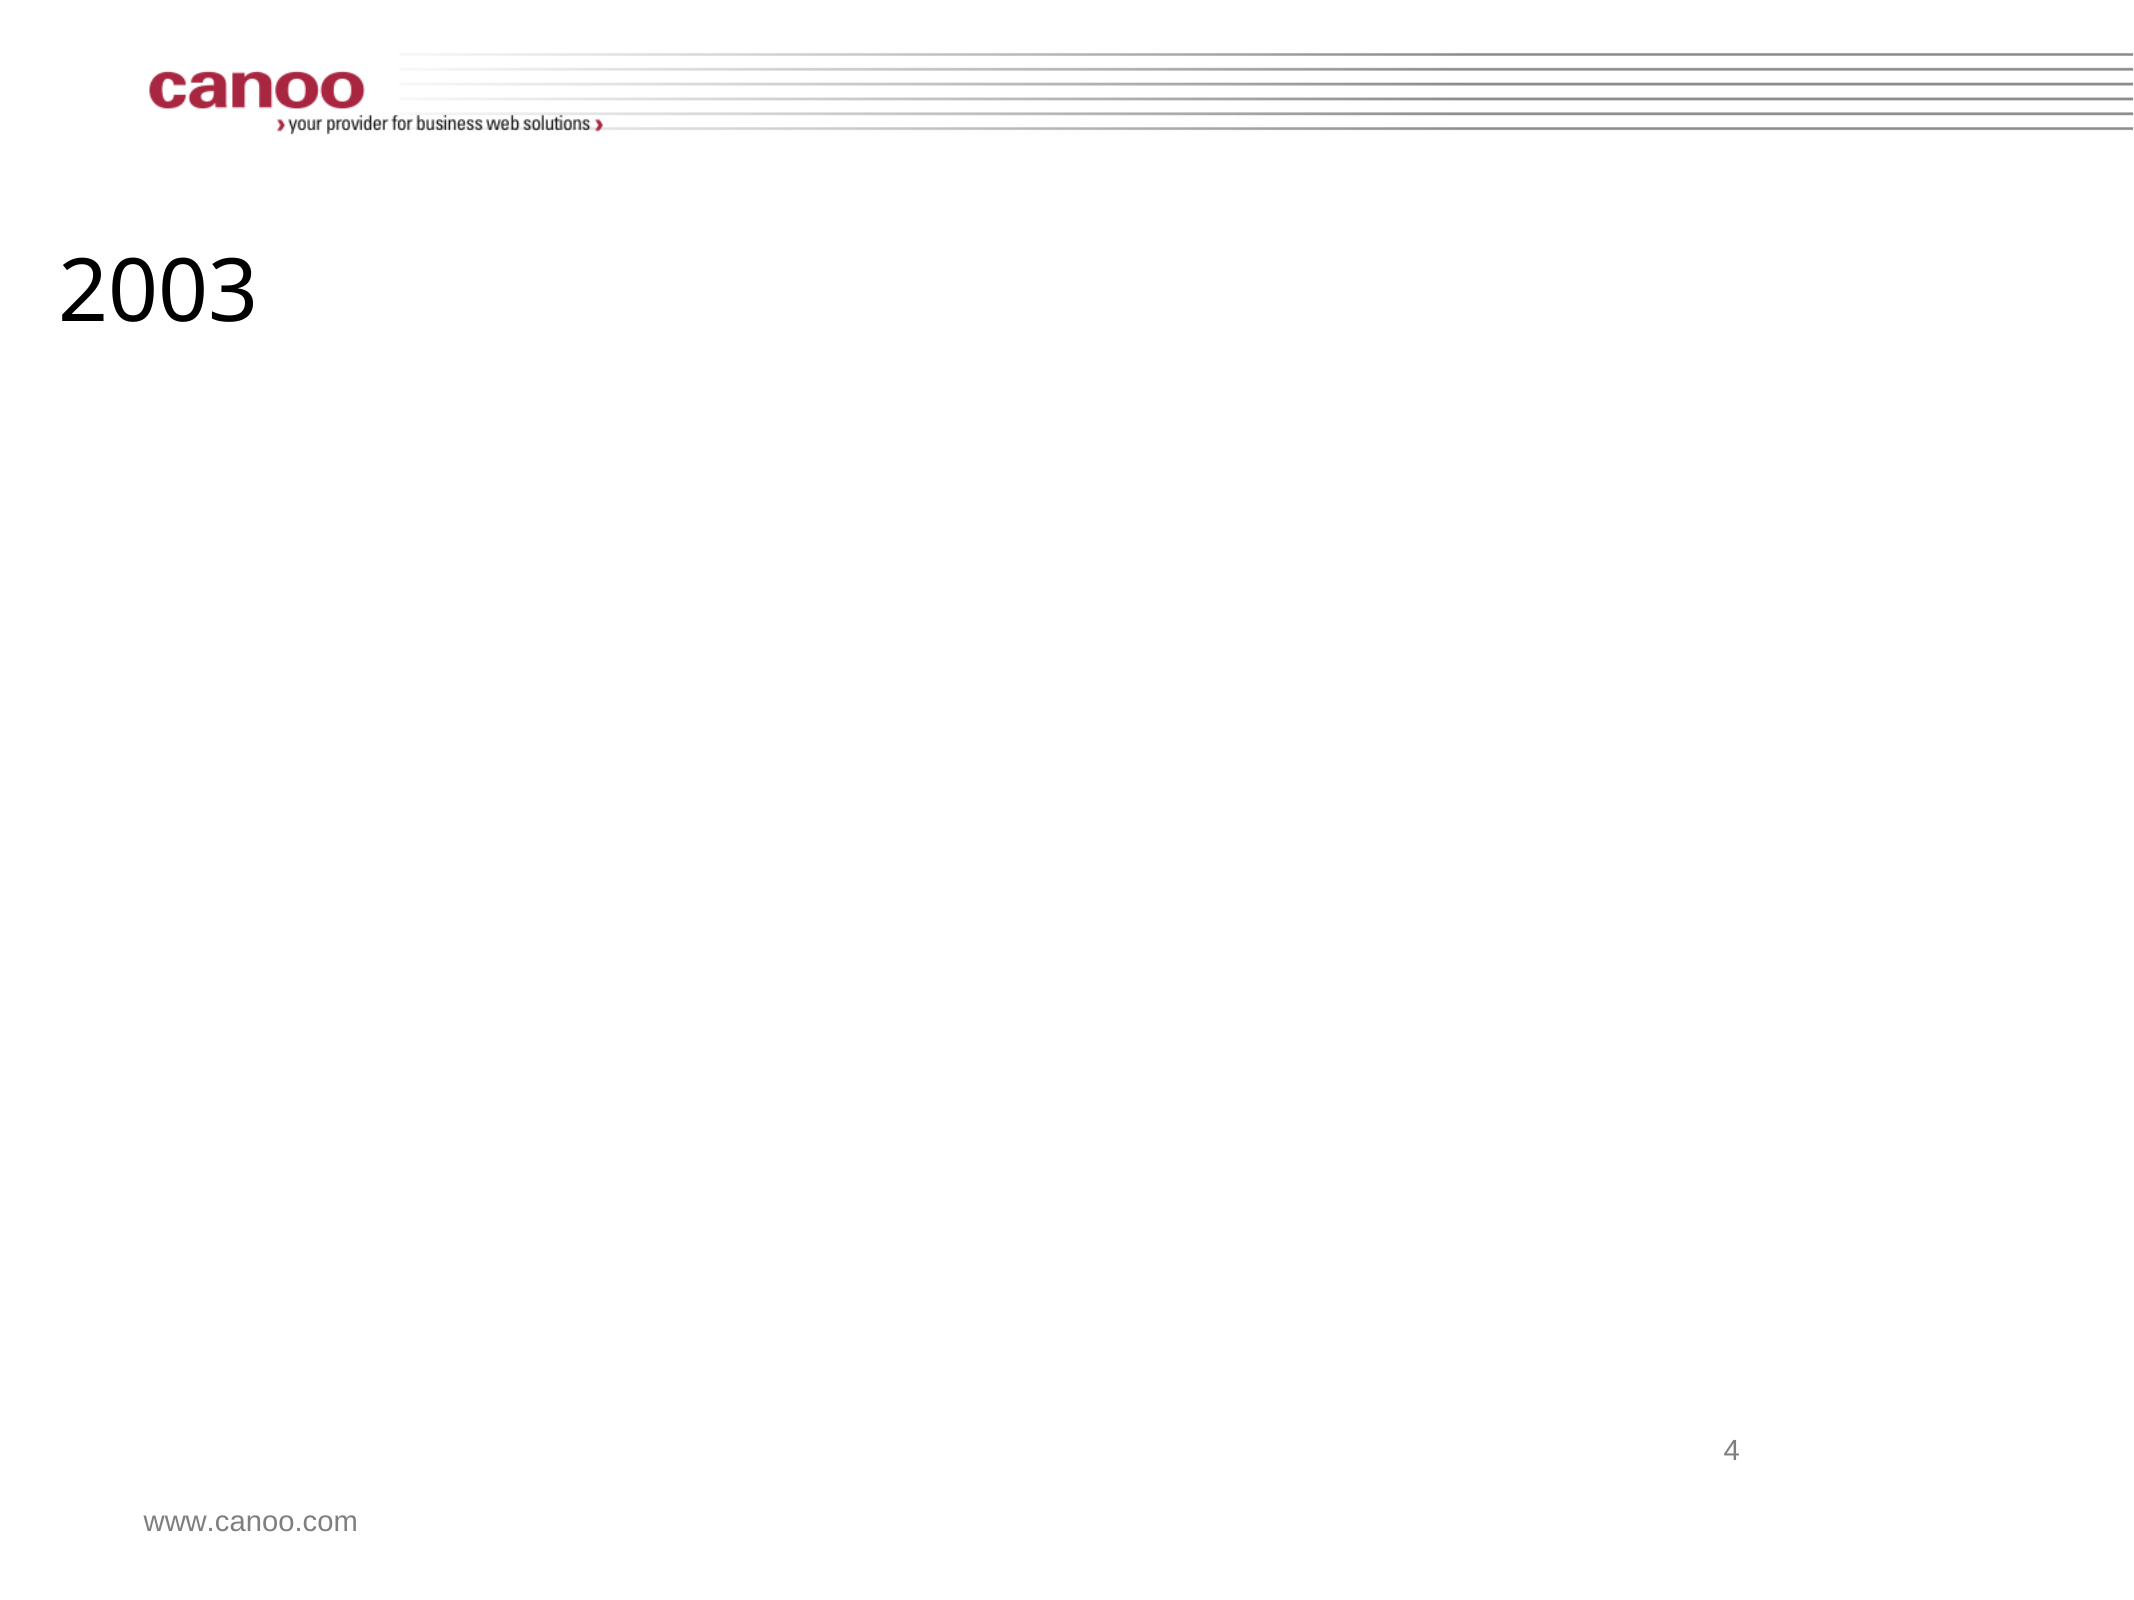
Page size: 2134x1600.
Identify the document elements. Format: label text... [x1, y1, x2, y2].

text_box <number> [1705, 1423, 1758, 1474]
text_box 2003 [43, 226, 297, 347]
picture [0, 21, 2134, 188]
